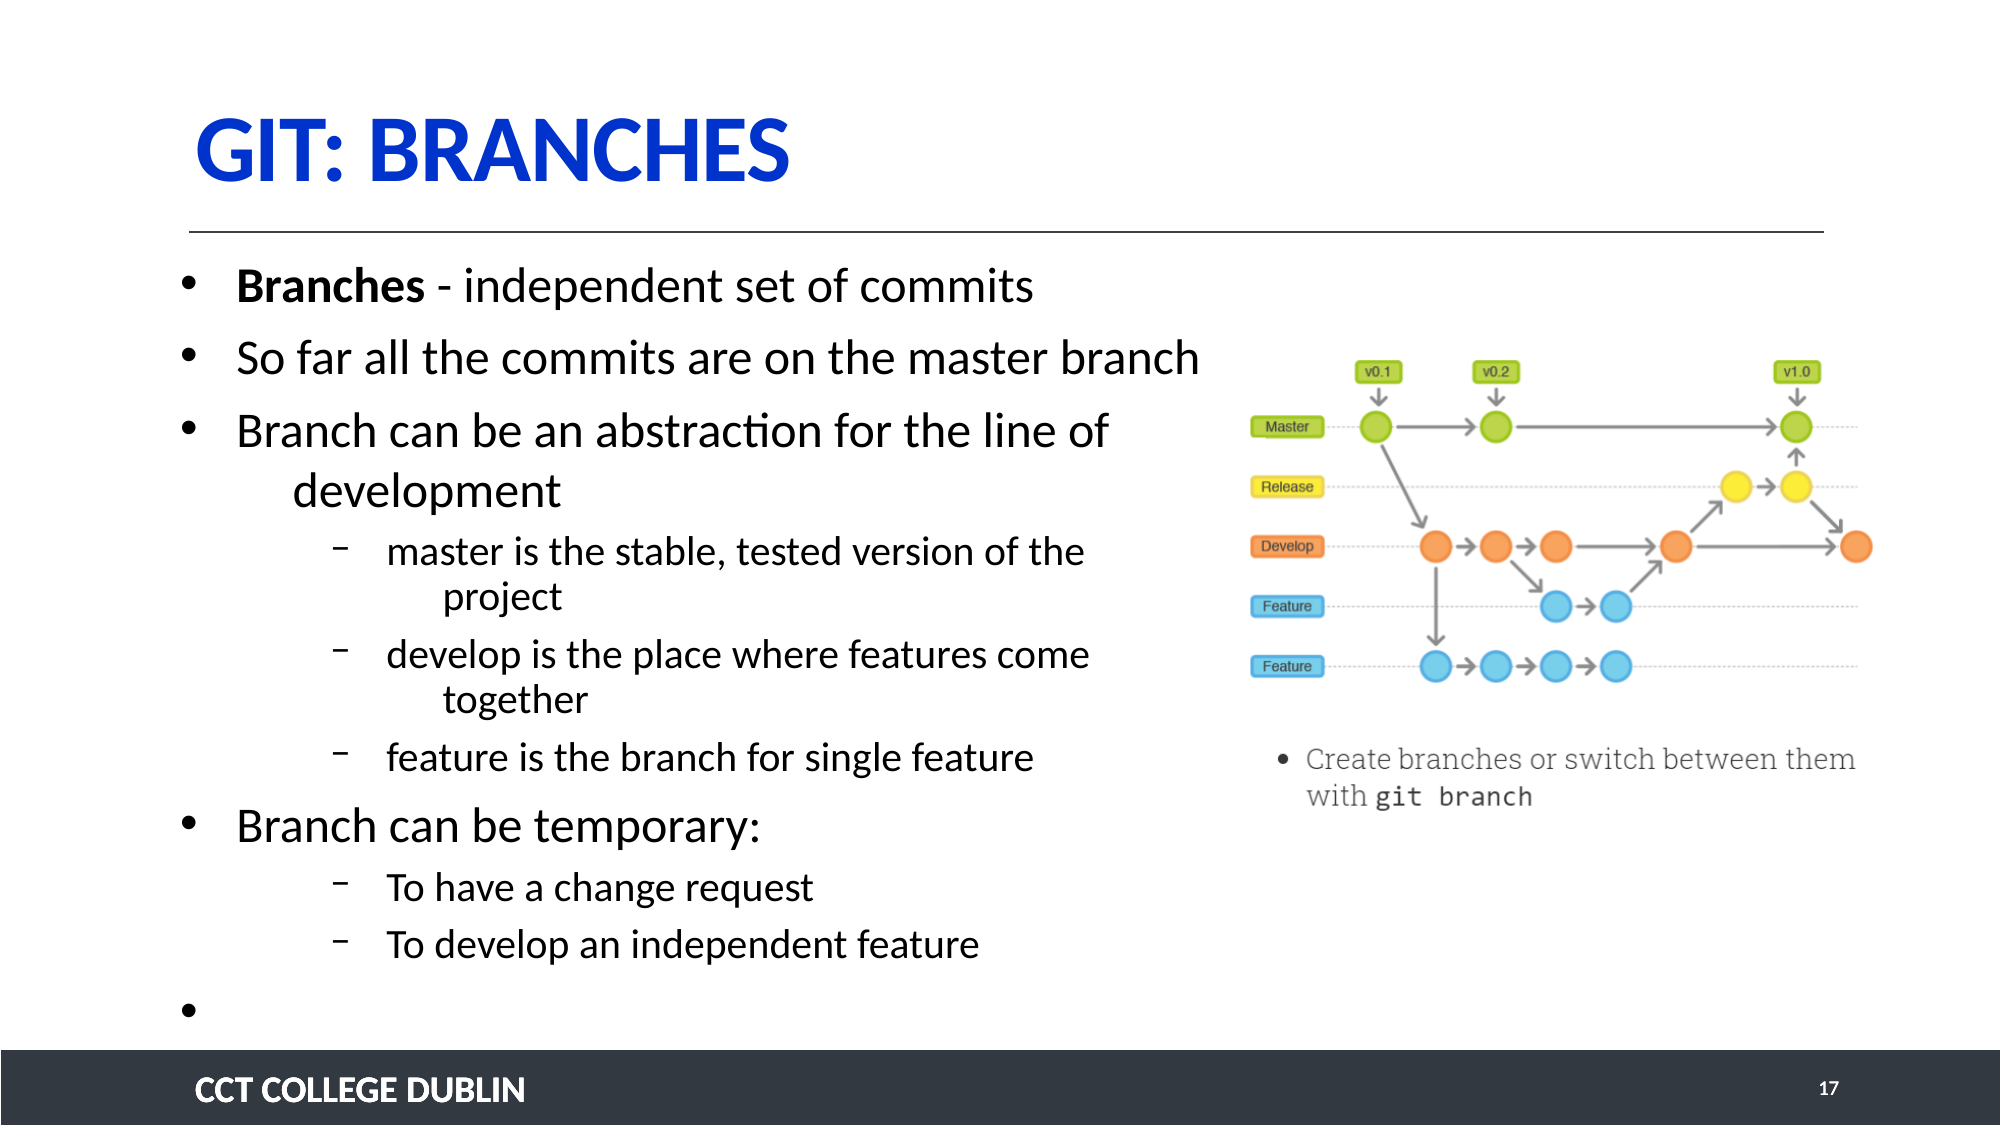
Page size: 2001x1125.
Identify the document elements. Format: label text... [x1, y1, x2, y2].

list Branches - independent set of commits So far all the commits are on the master branch Branch can be an abstraction for the line of development master is the stable, tested version of the project develop is the place where features come together feature is the branch for single feature Branch can be temporary: To have a change request To develop an independent feature [180, 244, 1202, 1043]
text_box CCT COLLEGE DUBLIN [180, 1057, 1299, 1118]
title GIT: BRANCHES [180, 7, 1831, 211]
picture [1225, 347, 1894, 827]
text_box [1803, 1057, 1932, 1118]
